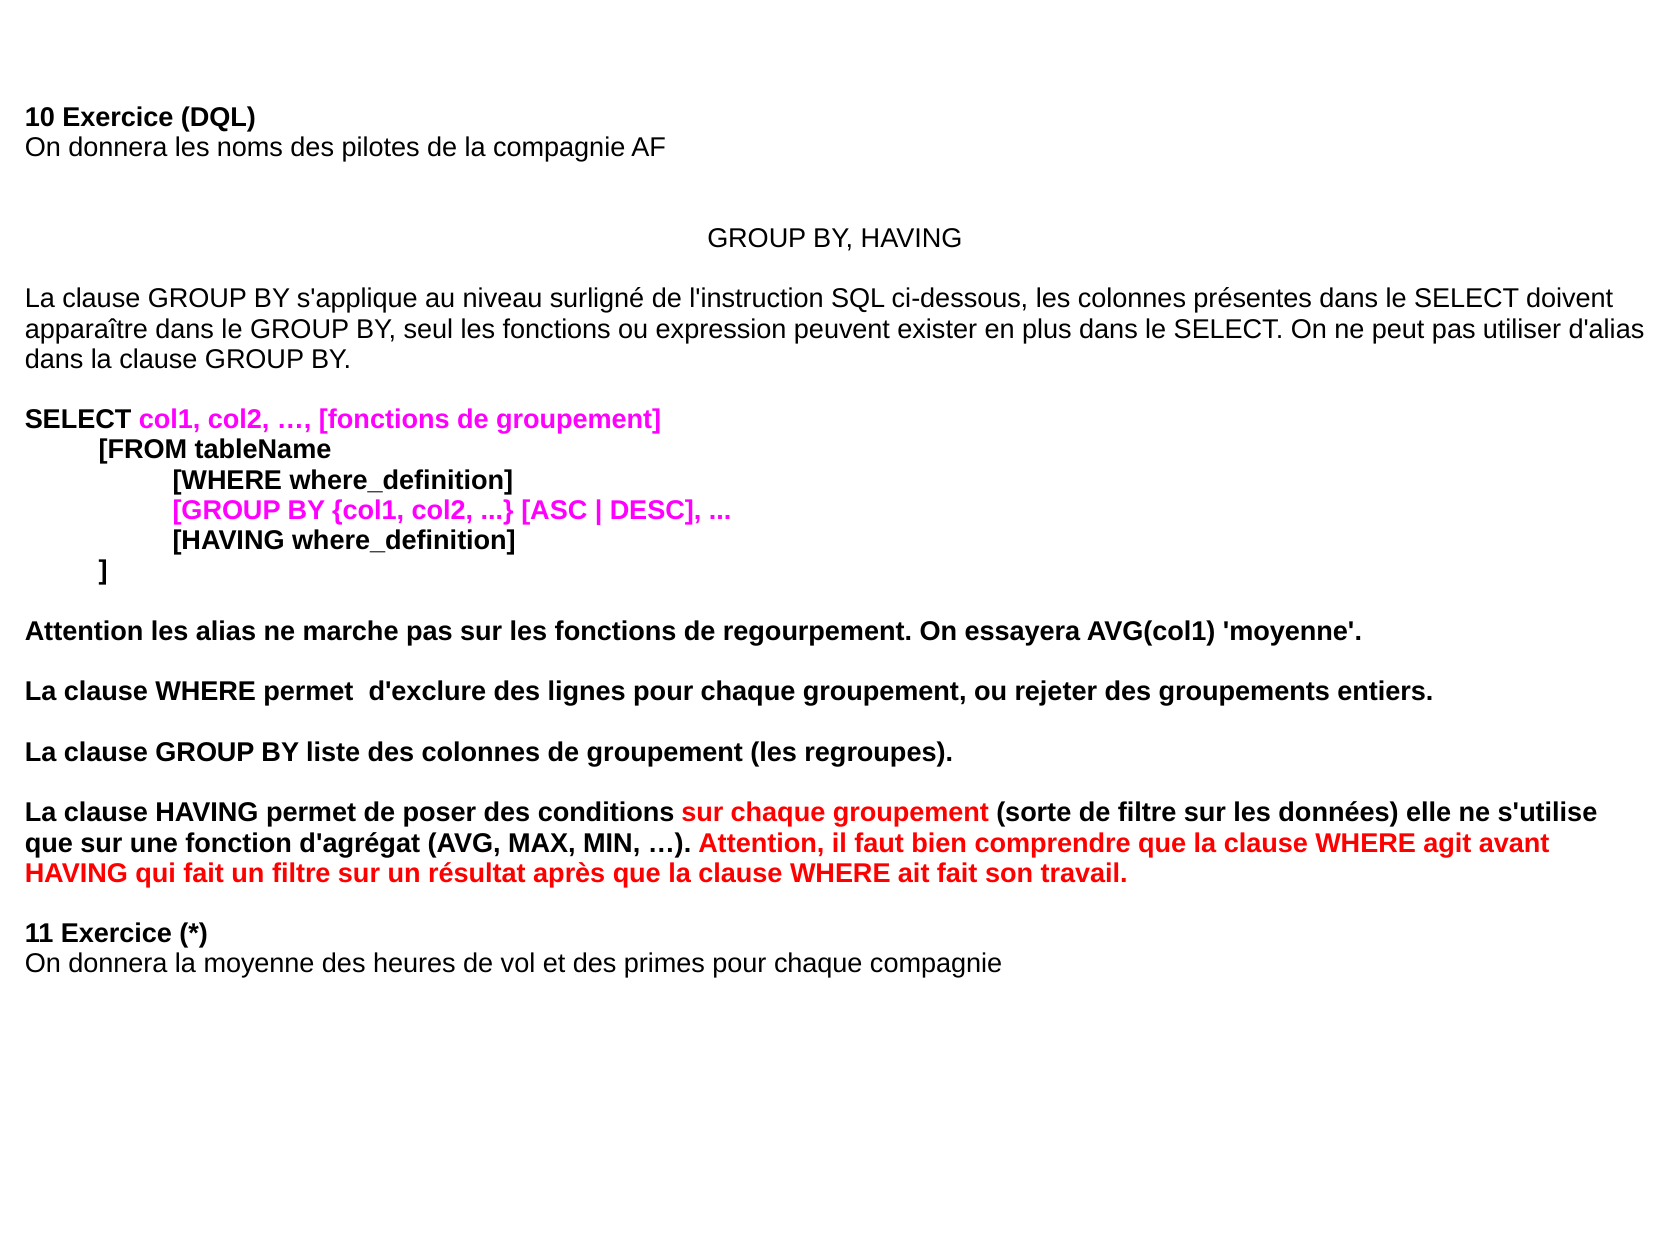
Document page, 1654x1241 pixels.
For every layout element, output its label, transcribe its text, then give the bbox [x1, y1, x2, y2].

text_box 10 Exercice (DQL) On donnera les noms des pilotes de la compagnie AF GROUP BY, HAVING La clause GROUP BY s'applique au niveau surligné de l'instruction SQL ci-dessous, les colonnes présentes dans le SELECT doivent apparaître dans le GROUP BY, seul les fonctions ou expression peuvent exister en plus dans le SELECT. On ne peut pas utiliser d'alias dans la clause GROUP BY. SELECT col1, col2, …, [fonctions de groupement] [FROM tableName [WHERE where_definition] [GROUP BY {col1, col2, ...} [ASC | DESC], ... [HAVING where_definition] ] Attention les alias ne marche pas sur les fonctions de regourpement. On essayera AVG(col1) 'moyenne'. La clause WHERE permet d'exclure des lignes pour chaque groupement, ou rejeter des groupements entiers. La clause GROUP BY liste des colonnes de groupement (les regroupes). La clause HAVING permet de poser des conditions sur chaque groupement (sorte de filtre sur les données) elle ne s'utilise que sur une fonction d'agrégat (AVG, MAX, MIN, …). Attention, il faut bien comprendre que la clause WHERE agit avant HAVING qui fait un filtre sur un résultat après que la clause WHERE ait fait son travail. 11 Exercice (*) On donnera la moyenne des heures de vol et des primes pour chaque compagnie [10, 94, 1654, 1241]
